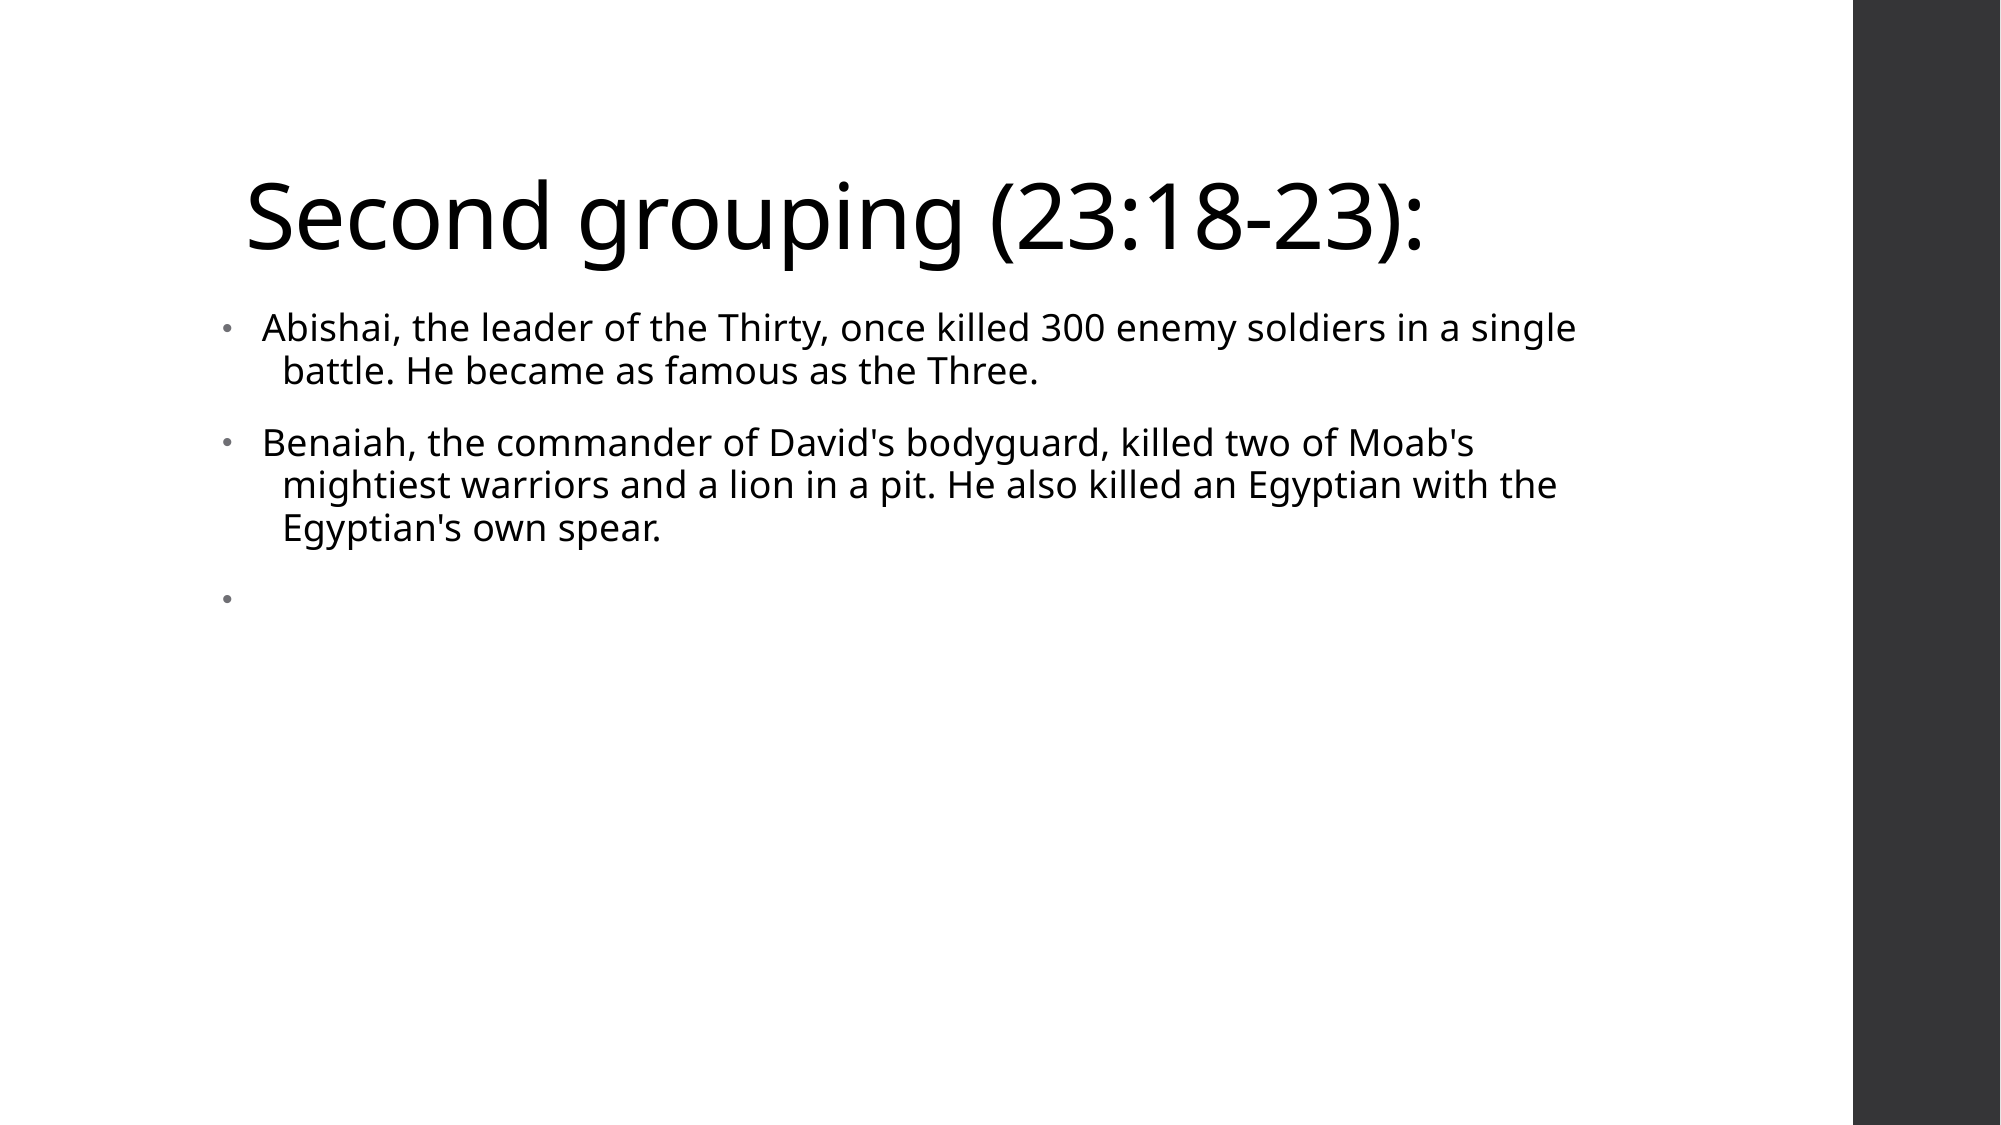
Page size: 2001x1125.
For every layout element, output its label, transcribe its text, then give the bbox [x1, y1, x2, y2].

list Abishai, the leader of the Thirty, once killed 300 enemy soldiers in a single battle. He became as famous as the Three. Benaiah, the commander of David's bodyguard, killed two of Moab's mightiest warriors and a lion in a pit. He also killed an Egyptian with the Egyptian's own spear. [206, 299, 1617, 1014]
title Second grouping (23:18-23): [206, 60, 1797, 278]
